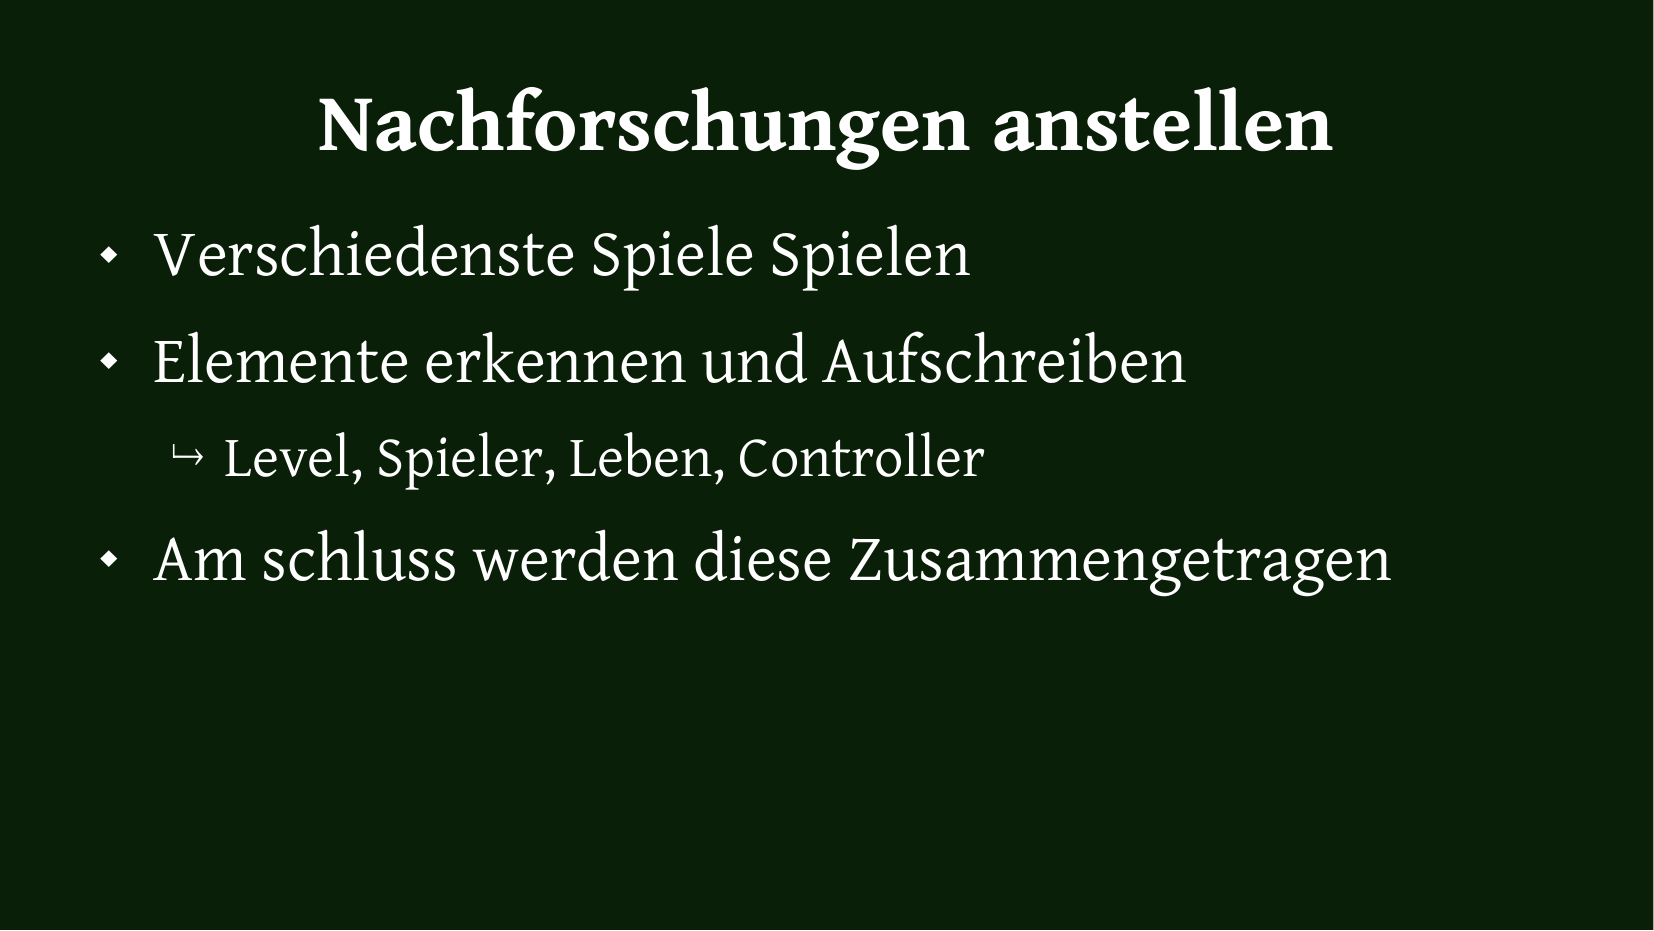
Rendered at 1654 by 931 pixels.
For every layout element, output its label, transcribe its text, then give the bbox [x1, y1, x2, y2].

list Verschiedenste Spiele Spielen Elemente erkennen und Aufschreiben Level, Spieler, Leben, Controller Am schluss werden diese Zusammengetragen [82, 217, 1571, 827]
title Nachforschungen anstellen [82, 59, 1571, 193]
